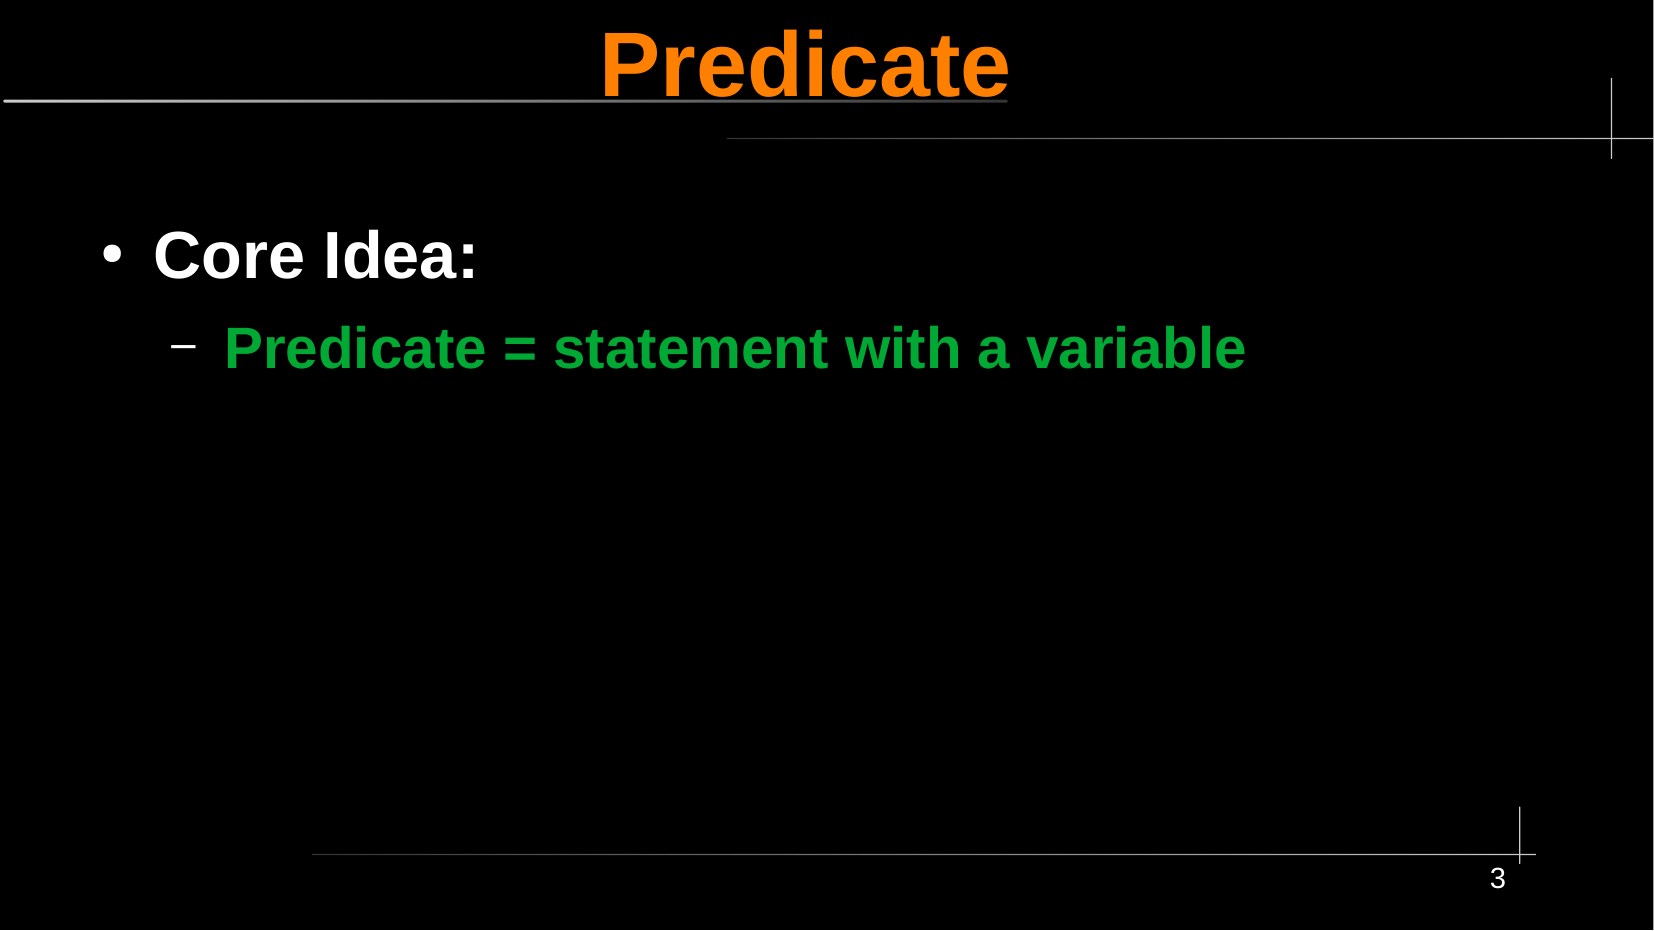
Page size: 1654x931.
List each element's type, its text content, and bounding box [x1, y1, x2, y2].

title Predicate [23, 11, 1589, 119]
list Core Idea: Predicate = statement with a variable [82, 217, 1571, 758]
